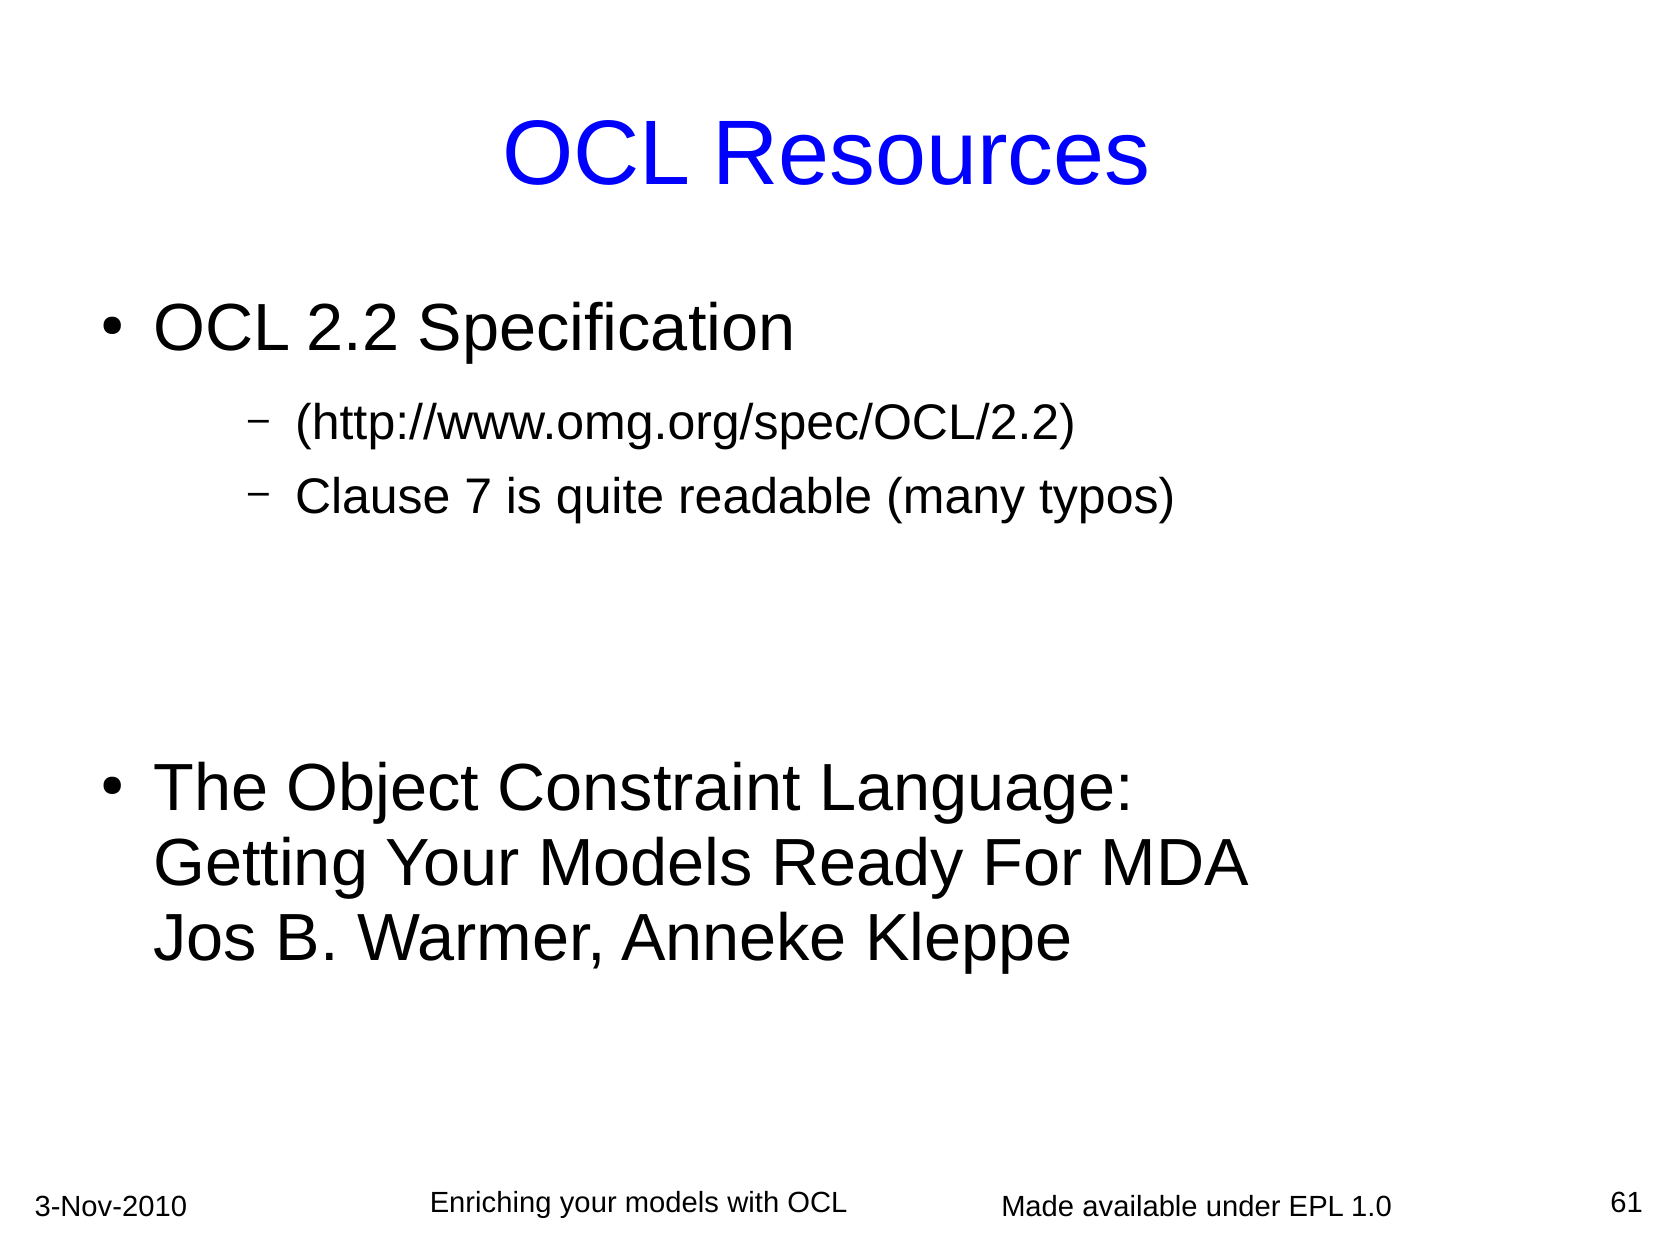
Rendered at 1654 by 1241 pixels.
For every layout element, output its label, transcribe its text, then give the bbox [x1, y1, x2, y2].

list OCL 2.2 Specification (http://www.omg.org/spec/OCL/2.2) Clause 7 is quite readable (many typos) The Object Constraint Language: Getting Your Models Ready For MDA Jos B. Warmer, Anneke Kleppe [82, 290, 1571, 1094]
title OCL Resources [82, 49, 1571, 257]
